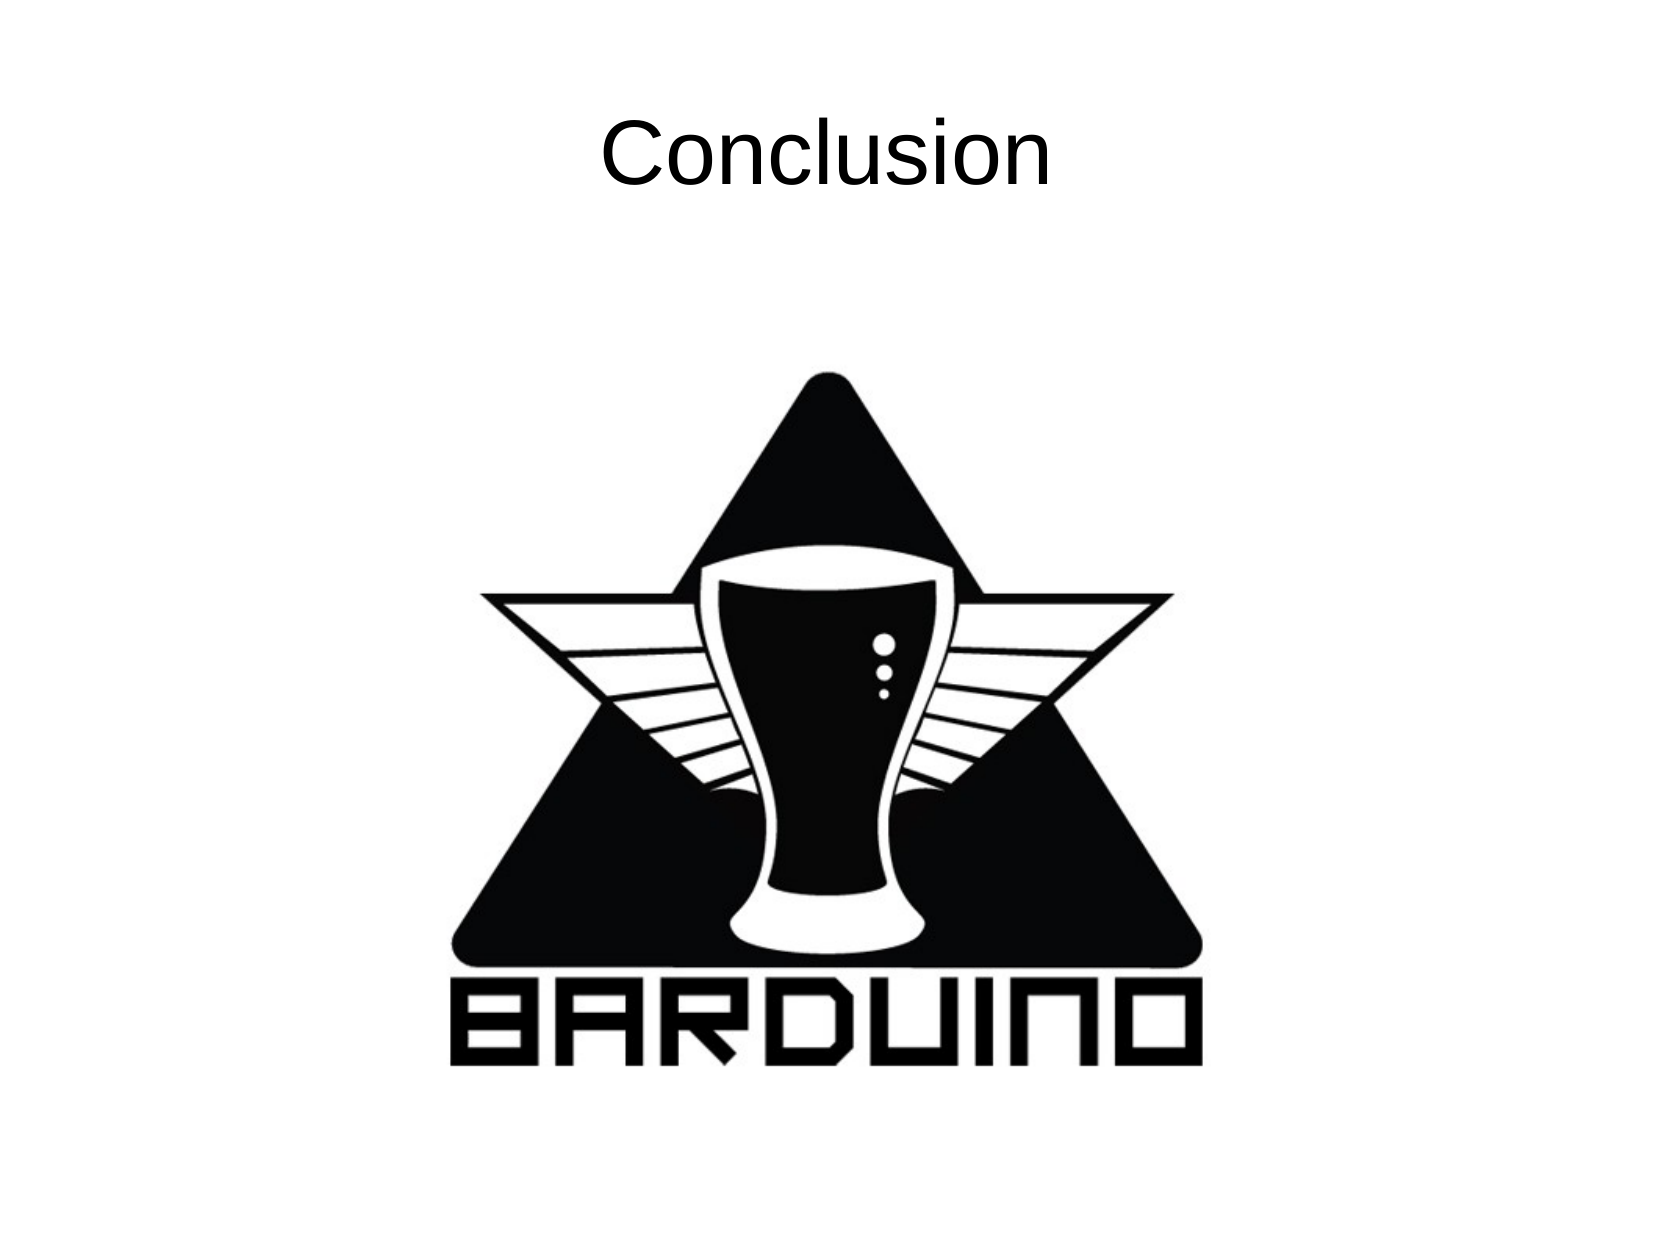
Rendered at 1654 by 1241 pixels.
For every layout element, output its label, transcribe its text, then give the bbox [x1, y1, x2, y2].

title Conclusion [82, 49, 1571, 257]
picture [435, 328, 1217, 1111]
